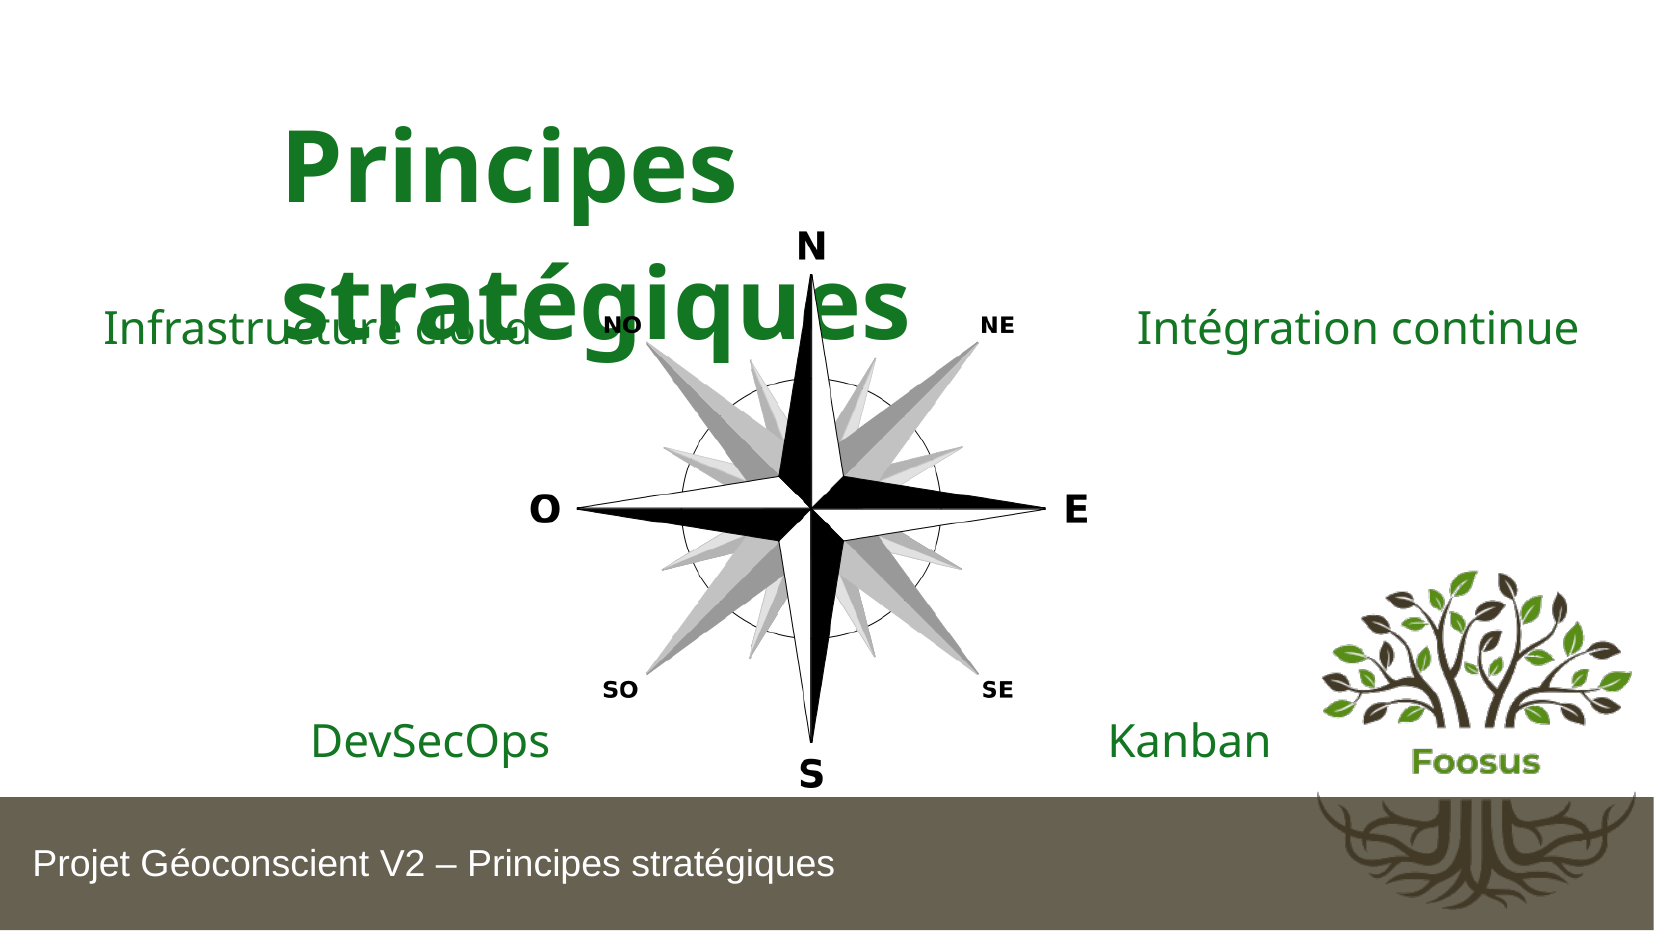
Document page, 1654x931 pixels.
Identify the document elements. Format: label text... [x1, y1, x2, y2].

picture [515, 219, 1093, 798]
text_box Principes stratégiques [265, 88, 1388, 328]
text_box Kanban [1093, 701, 1353, 768]
text_box [0, 797, 1654, 931]
picture [1299, 560, 1654, 797]
text_box DevSecOps [295, 701, 515, 768]
text_box Infrastructure cloud [88, 288, 515, 355]
text_box Intégration continue [1122, 288, 1654, 355]
text_box Projet Géoconscient V2 – Principes stratégiques [17, 835, 1329, 931]
